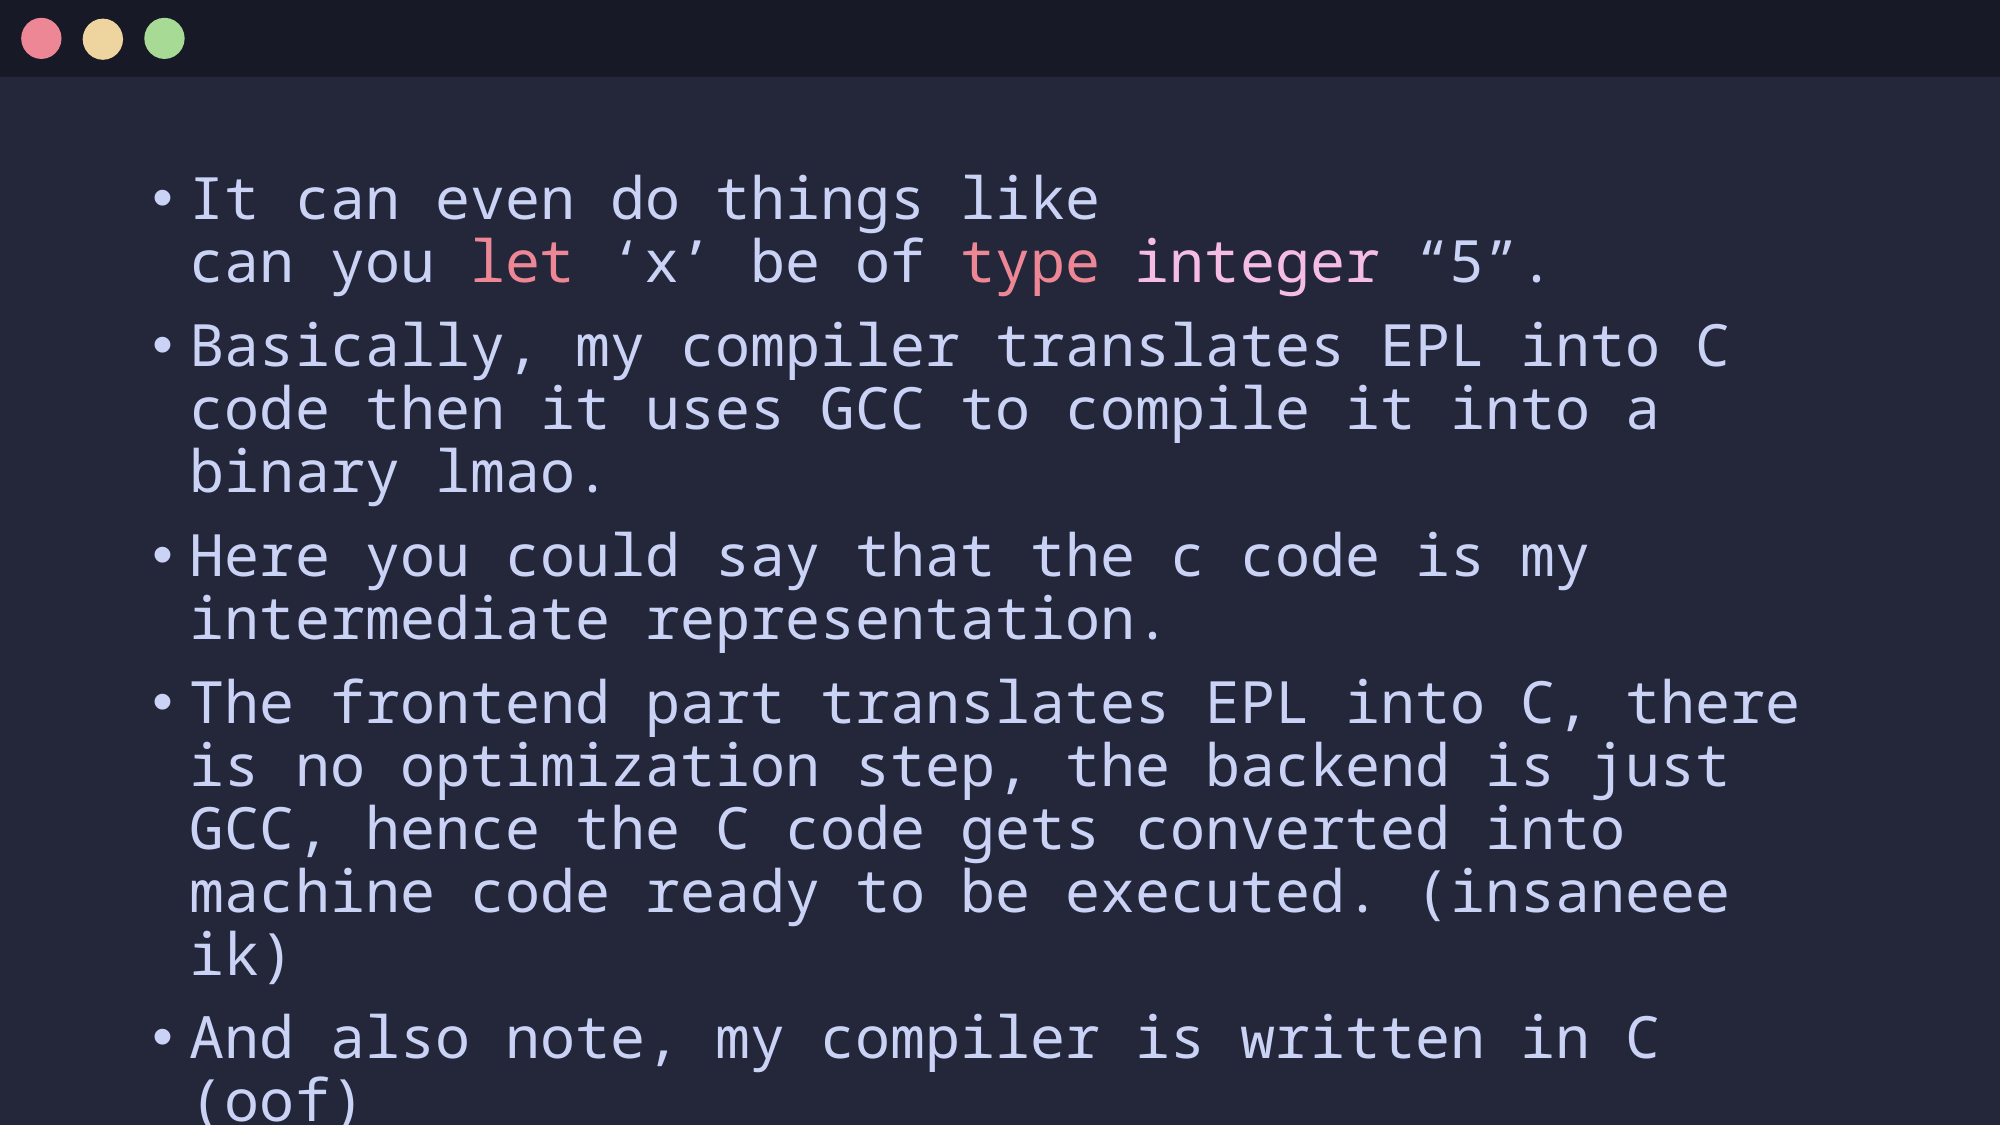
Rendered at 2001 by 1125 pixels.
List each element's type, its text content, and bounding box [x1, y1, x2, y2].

text_box [0, 0, 2000, 77]
list It can even do things like can you let ‘x’ be of type integer “5”. Basically, my compiler translates EPL into C code then it uses GCC to compile it into a binary lmao. Here you could say that the c code is my intermediate representation. The frontend part translates EPL into C, there is no optimization step, the backend is just GCC, hence the C code gets converted into machine code ready to be executed. (insaneee ik) And also note, my compiler is written in C (oof) [137, 162, 1863, 1014]
